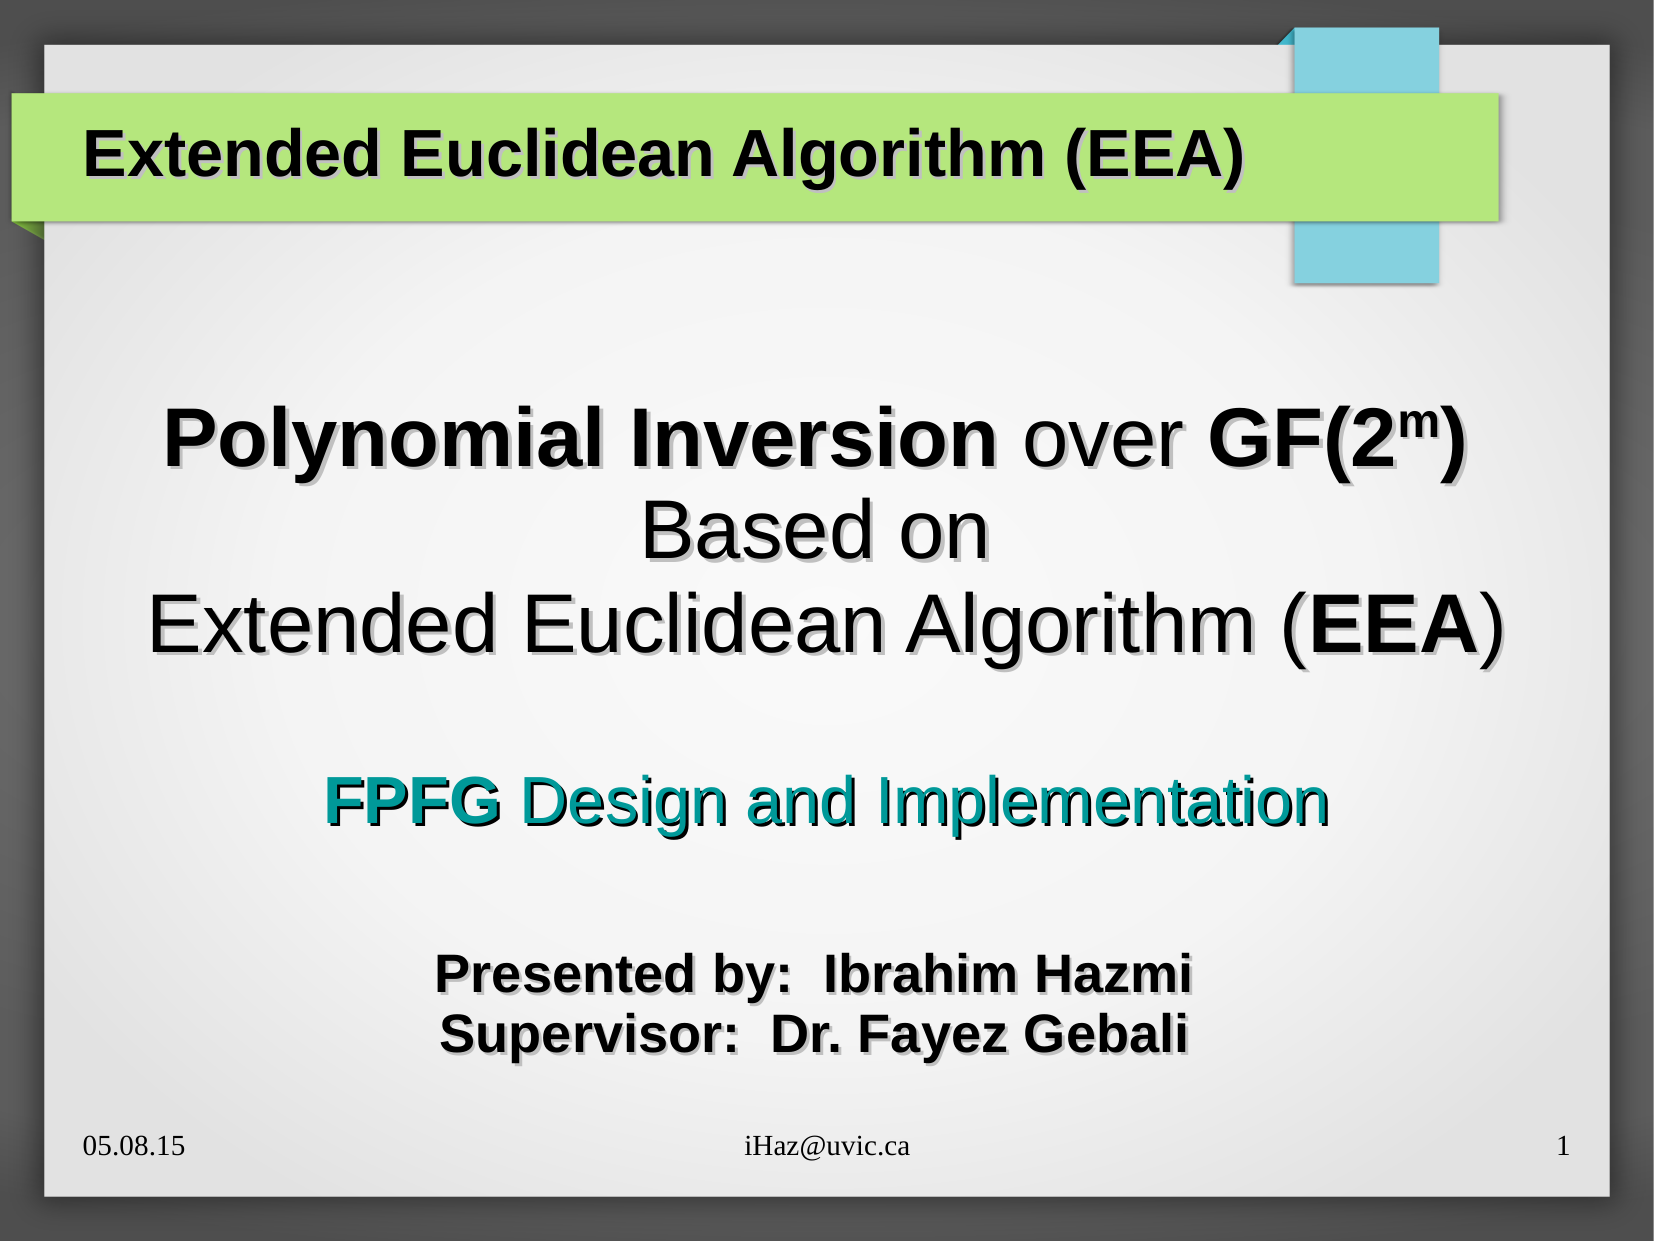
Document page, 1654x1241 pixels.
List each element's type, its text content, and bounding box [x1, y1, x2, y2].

subtitle Polynomial Inversion over GF(2m) Based on Extended Euclidean Algorithm (EEA) FPFG Design and Implementation [82, 295, 1571, 934]
title Extended Euclidean Algorithm (EEA) [82, 94, 1264, 213]
title Presented by: Ibrahim Hazmi Supervisor: Dr. Fayez Gebali [224, 941, 1406, 1067]
picture [0, 0, 1654, 1241]
